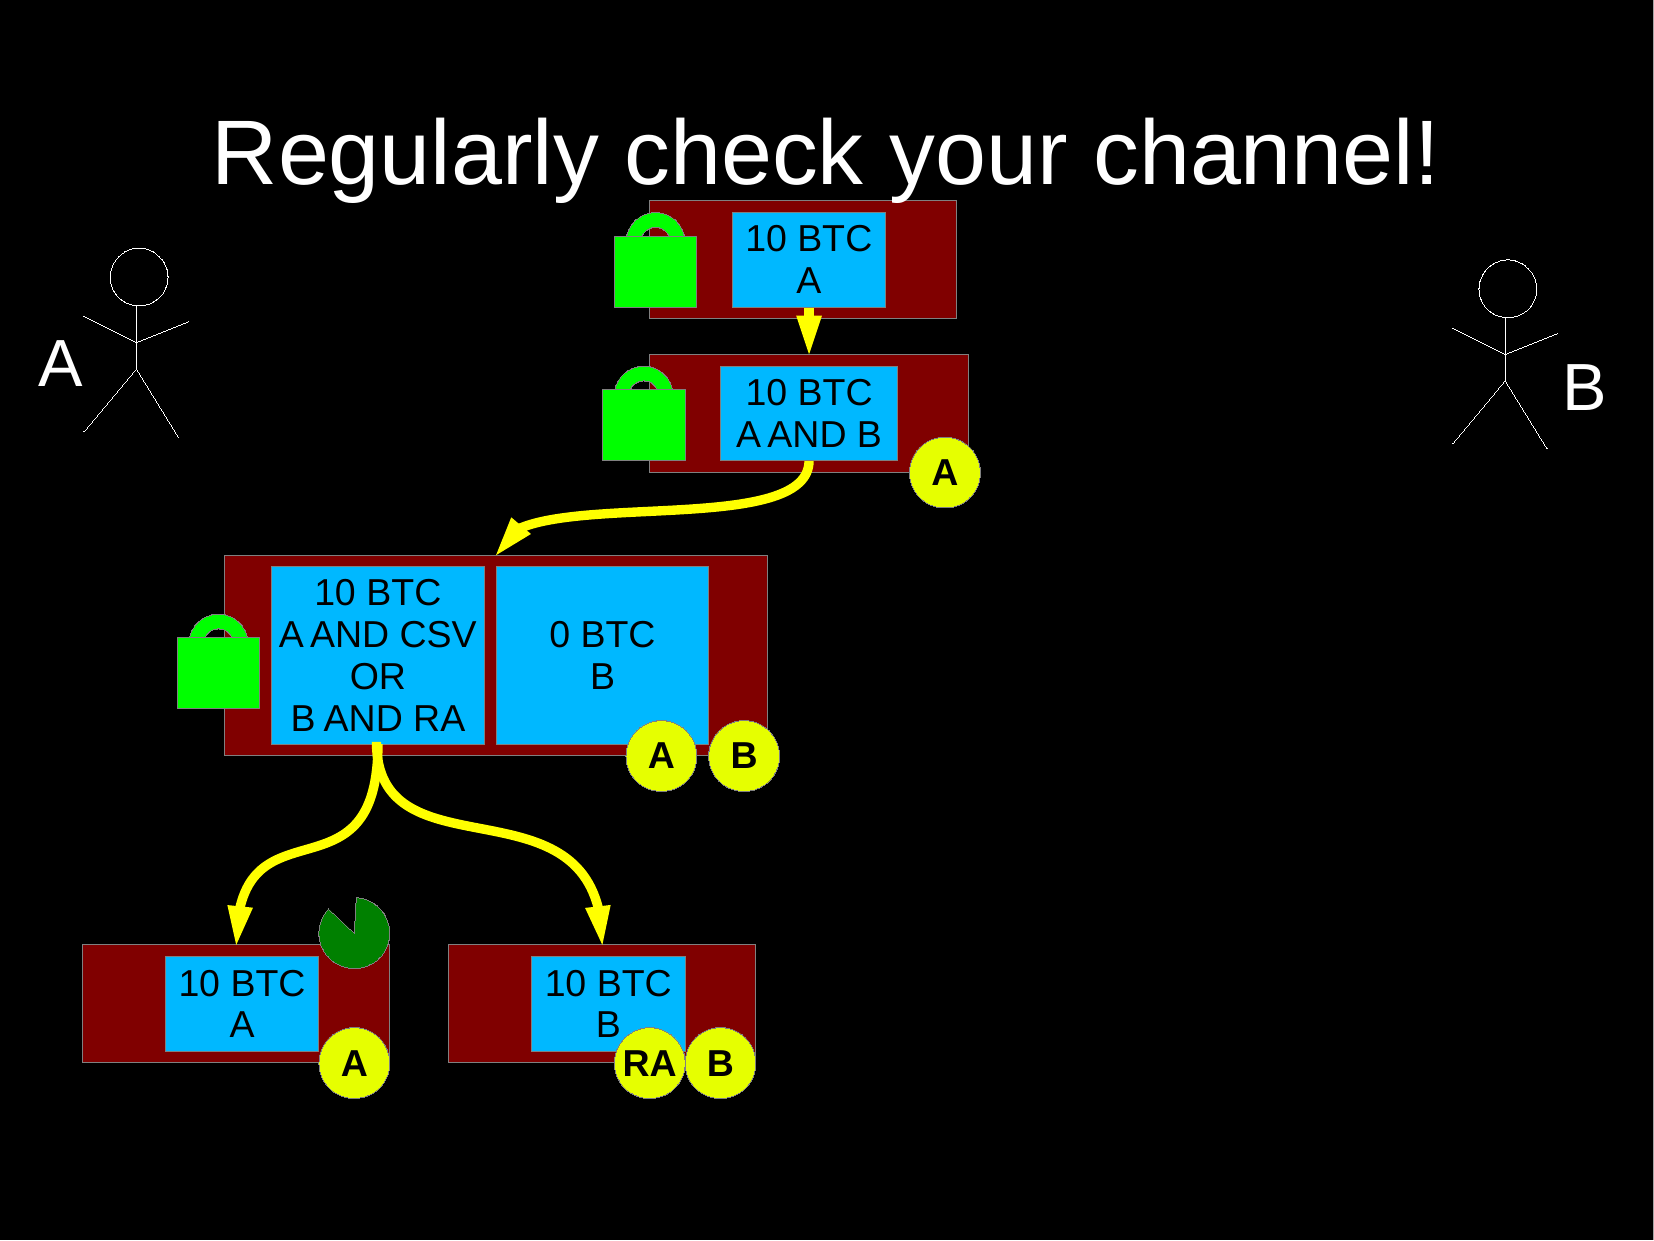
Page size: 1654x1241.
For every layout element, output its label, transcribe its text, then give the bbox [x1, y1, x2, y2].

text_box [614, 257, 804, 319]
text_box RA [614, 1027, 686, 1099]
text_box 10 BTC A [165, 956, 319, 1052]
text_box 0 BTC B [496, 566, 709, 745]
text_box A [23, 318, 98, 409]
text_box A [625, 720, 697, 792]
text_box 10 BTC A [732, 257, 886, 308]
text_box A [318, 1027, 390, 1099]
text_box [82, 897, 390, 1063]
text_box 10 BTC A AND B [720, 366, 898, 461]
text_box [814, 257, 957, 319]
text_box A [909, 437, 981, 508]
text_box [177, 555, 768, 756]
text_box 10 BTC A AND CSV OR B AND RA [271, 566, 485, 745]
text_box B [708, 720, 780, 792]
text_box 10 BTC B [531, 956, 686, 1052]
text_box B [1547, 342, 1622, 432]
title Regularly check your channel! [82, 49, 1571, 257]
text_box [448, 944, 756, 1063]
text_box B [685, 1027, 756, 1099]
text_box [602, 354, 969, 473]
